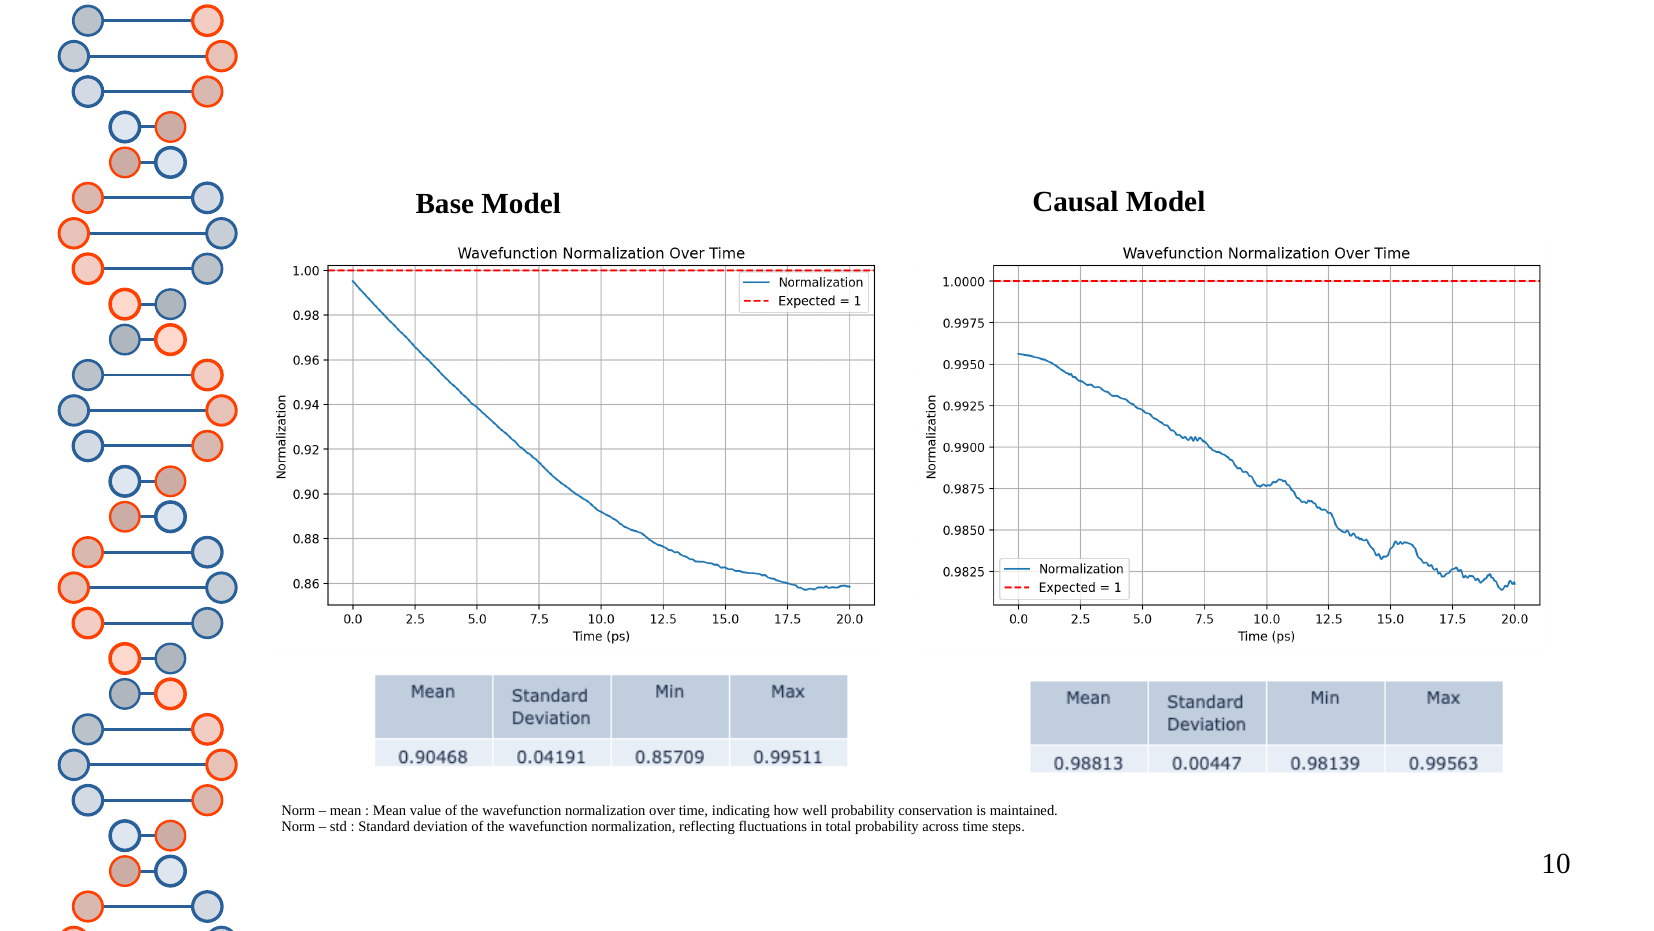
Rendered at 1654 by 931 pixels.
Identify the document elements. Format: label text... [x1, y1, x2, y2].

picture [266, 238, 883, 652]
text_box Norm – mean : Mean value of the wavefunction normalization over time, indicating how well probability conservation is maintained. Norm – std : Standard deviation of the wavefunction normalization, reflecting fluctuations in total probability across time steps. [266, 794, 1075, 846]
picture [916, 238, 1548, 652]
picture [367, 660, 860, 783]
picture [1021, 669, 1521, 788]
text_box Base Model [400, 180, 583, 228]
text_box Causal Model [1017, 177, 1231, 225]
